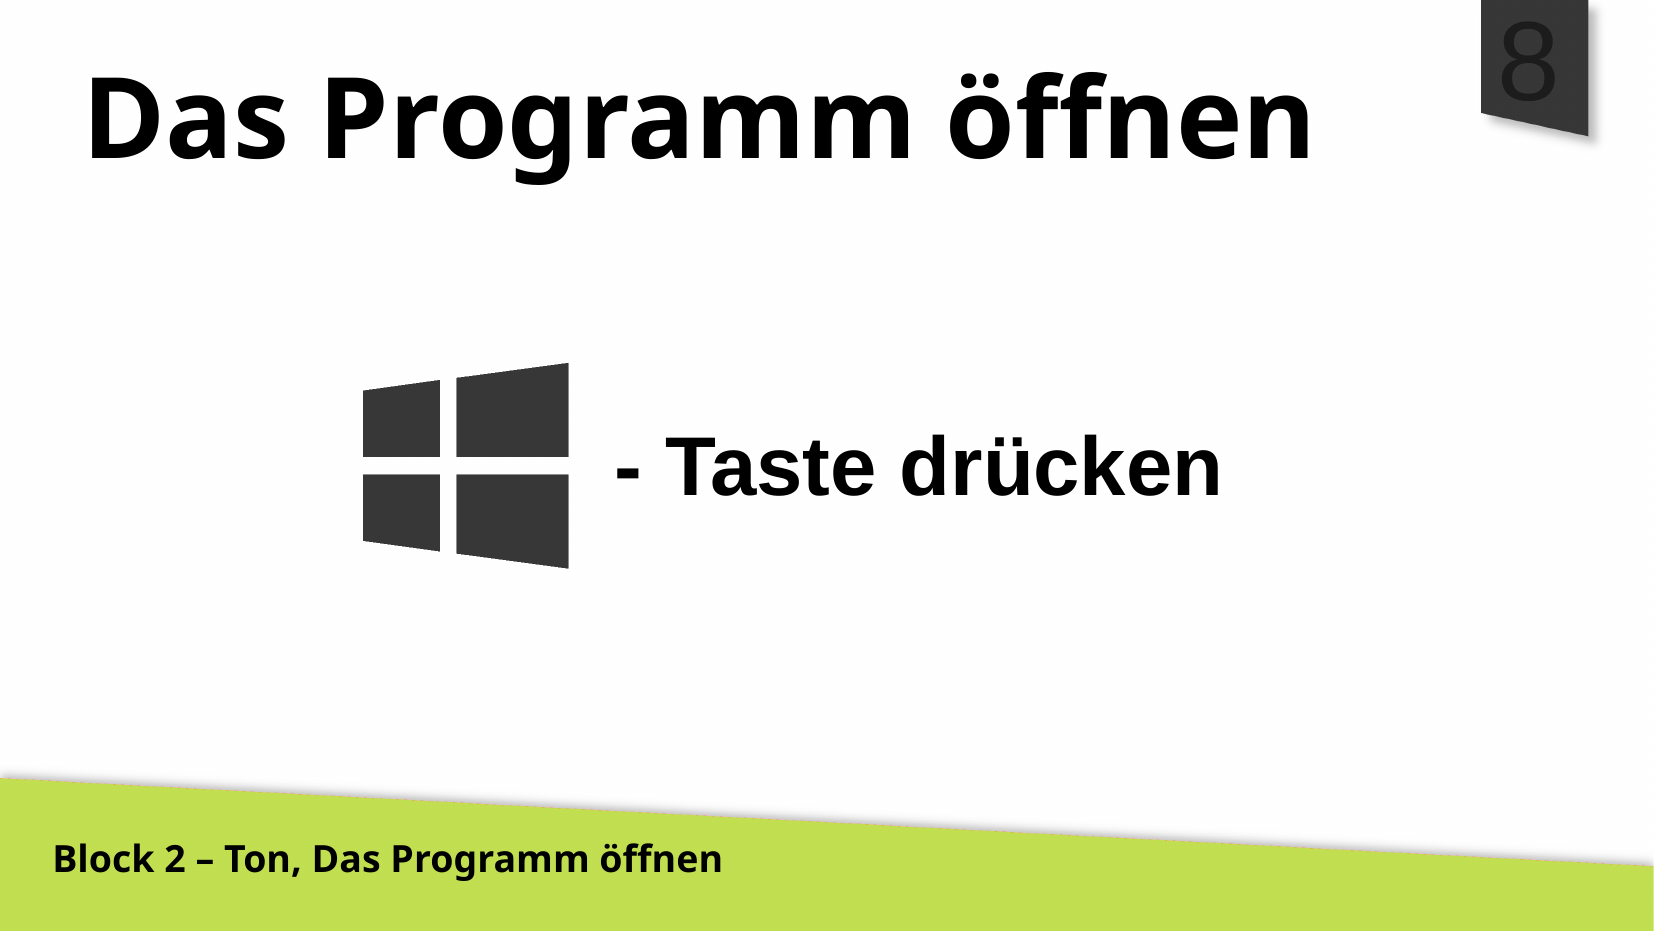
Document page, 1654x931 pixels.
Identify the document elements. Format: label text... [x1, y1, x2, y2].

picture [0, 0, 1654, 931]
text_box Block 2 – Ton, Das Programm öffnen [37, 825, 863, 901]
title Das Programm öffnen [82, 37, 1463, 193]
text_box - Taste drücken [600, 412, 1501, 526]
text_box <Foliennummer> [900, 0, 1576, 132]
